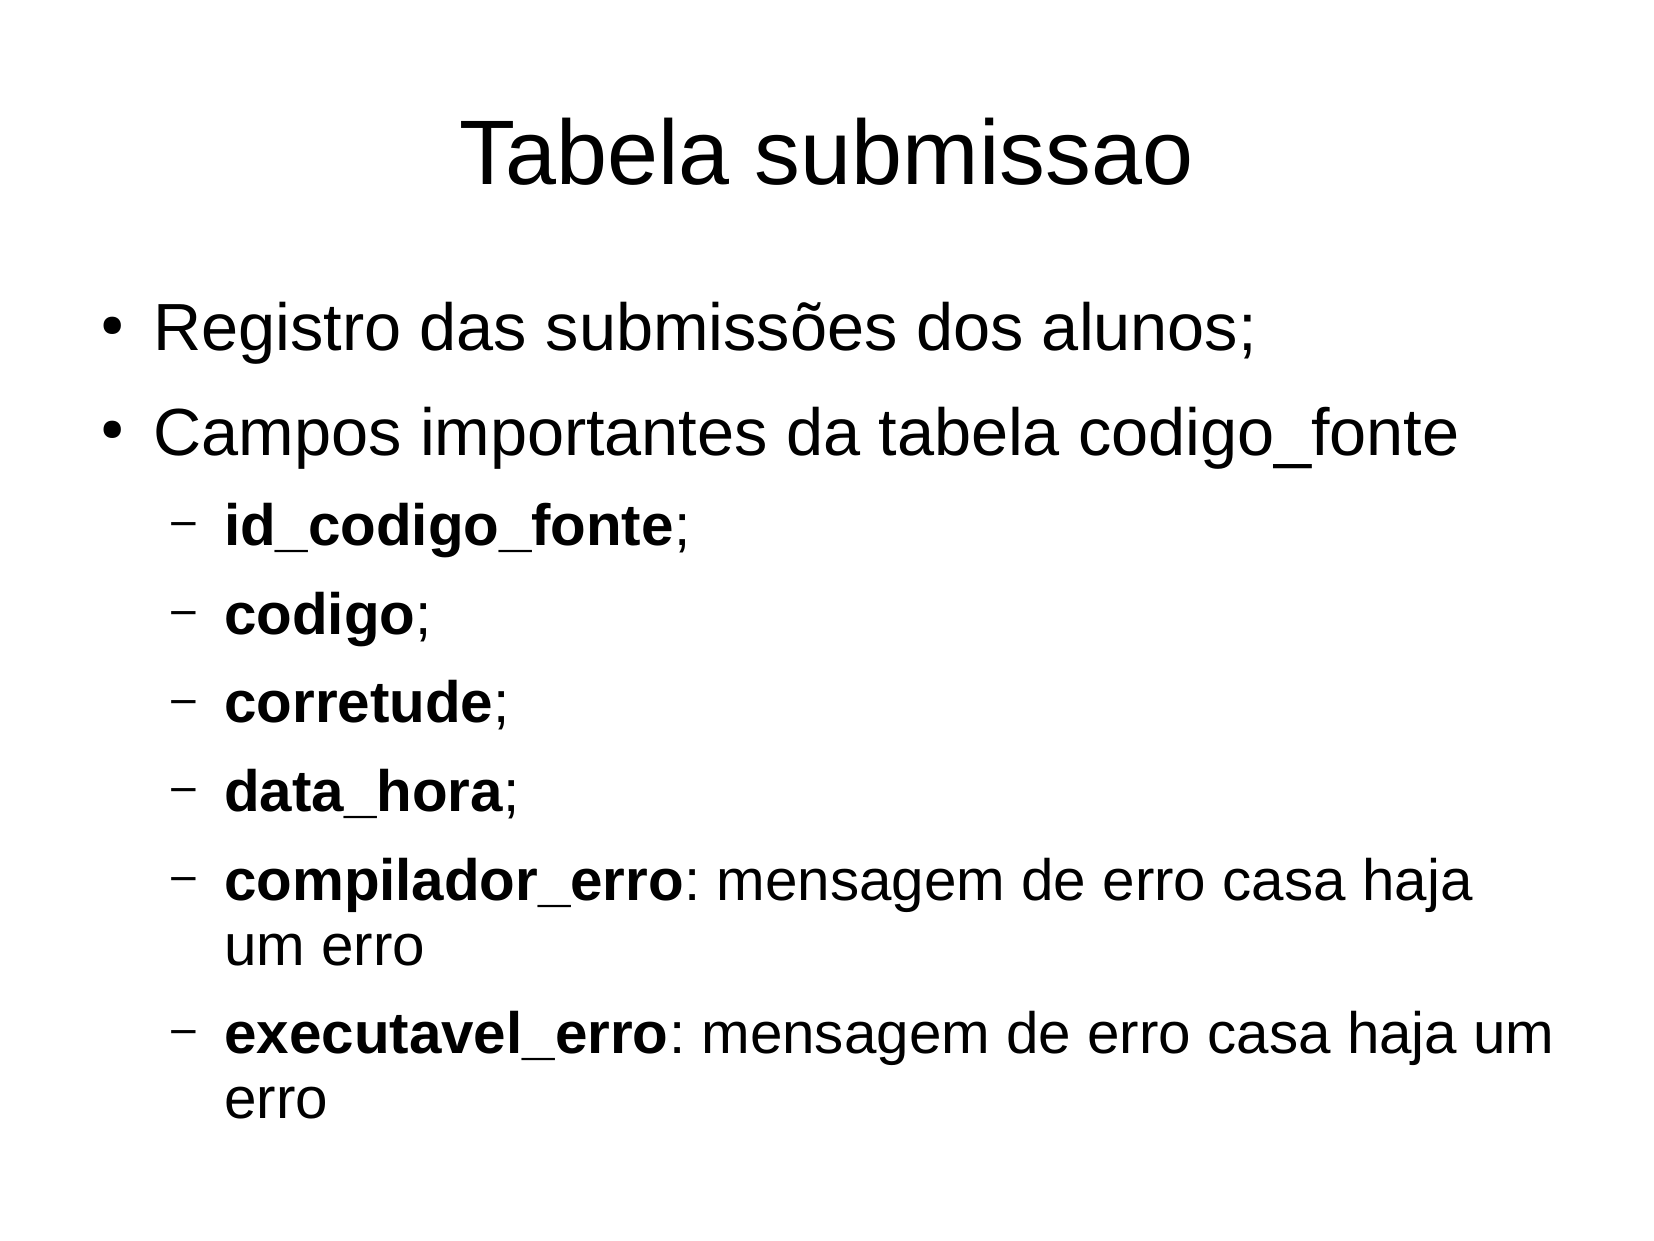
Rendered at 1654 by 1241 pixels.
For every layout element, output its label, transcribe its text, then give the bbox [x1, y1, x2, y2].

title Tabela submissao [82, 49, 1571, 257]
list Registro das submissões dos alunos; Campos importantes da tabela codigo_fonte id_codigo_fonte; codigo; corretude; data_hora; compilador_erro: mensagem de erro casa haja um erro executavel_erro: mensagem de erro casa haja um erro [82, 290, 1571, 1146]
